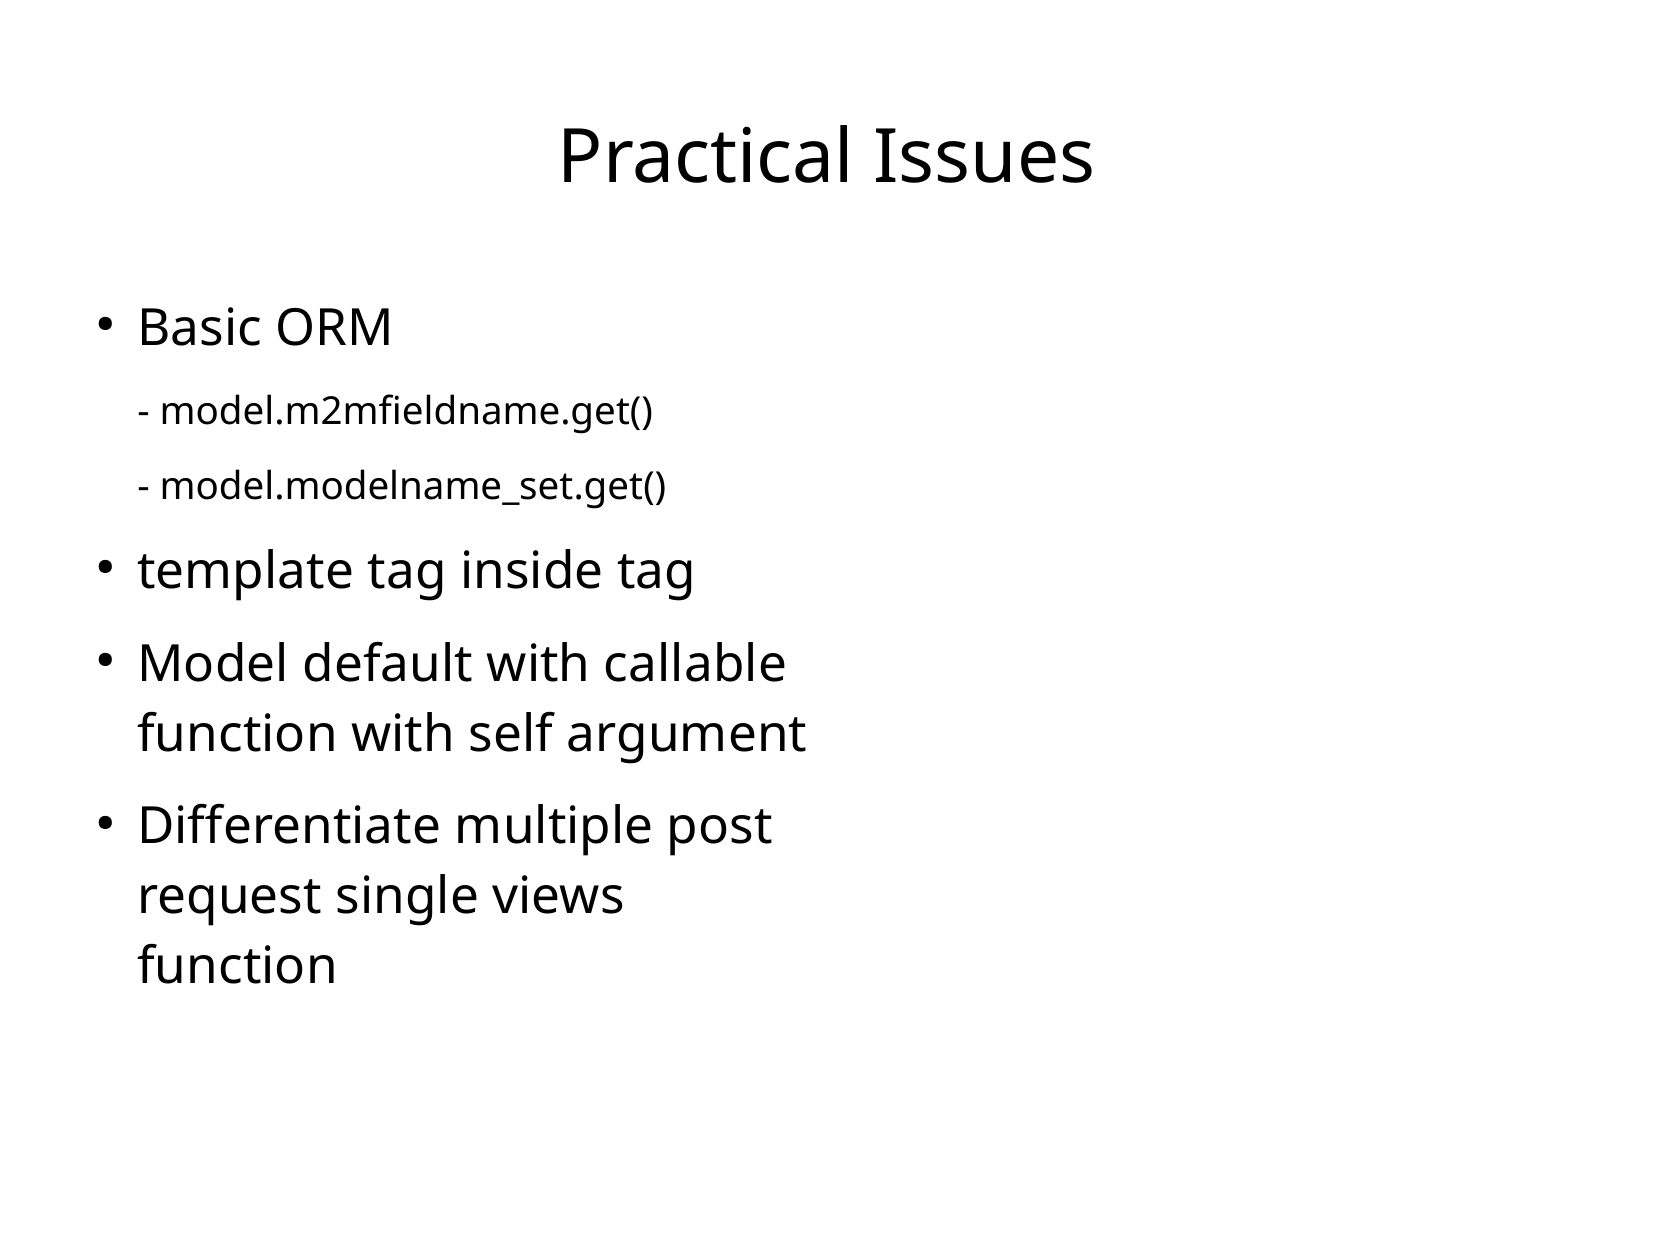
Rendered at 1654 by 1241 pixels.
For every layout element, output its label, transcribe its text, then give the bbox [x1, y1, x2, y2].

list Basic ORM - model.m2mfieldname.get() - model.modelname_set.get() template tag inside tag Model default with callable function with self argument Differentiate multiple post request single views function [82, 290, 809, 1010]
title Practical Issues [82, 49, 1571, 257]
